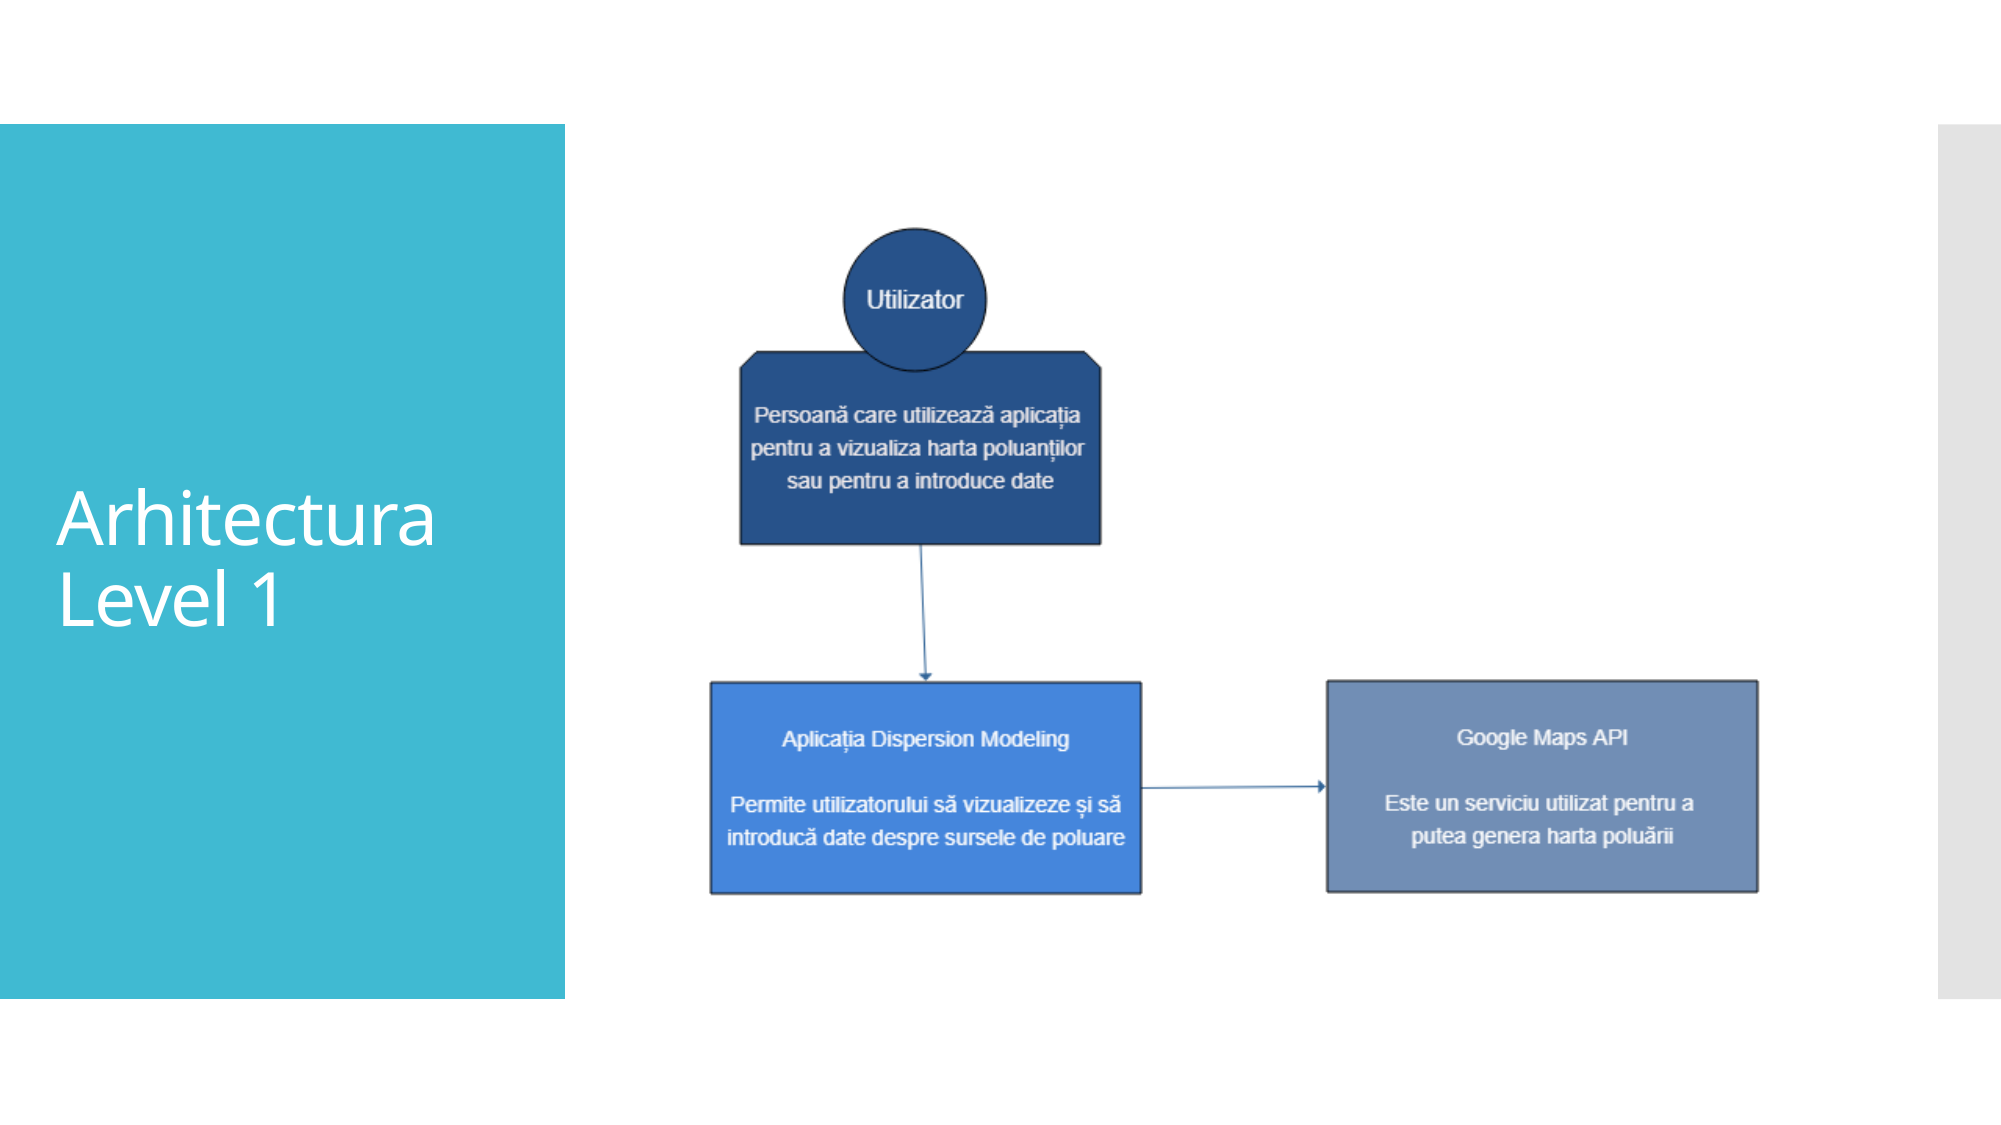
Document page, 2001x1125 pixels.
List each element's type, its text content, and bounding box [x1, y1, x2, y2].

title Arhitectura Level 1 [41, 184, 526, 940]
picture [672, 190, 1797, 933]
